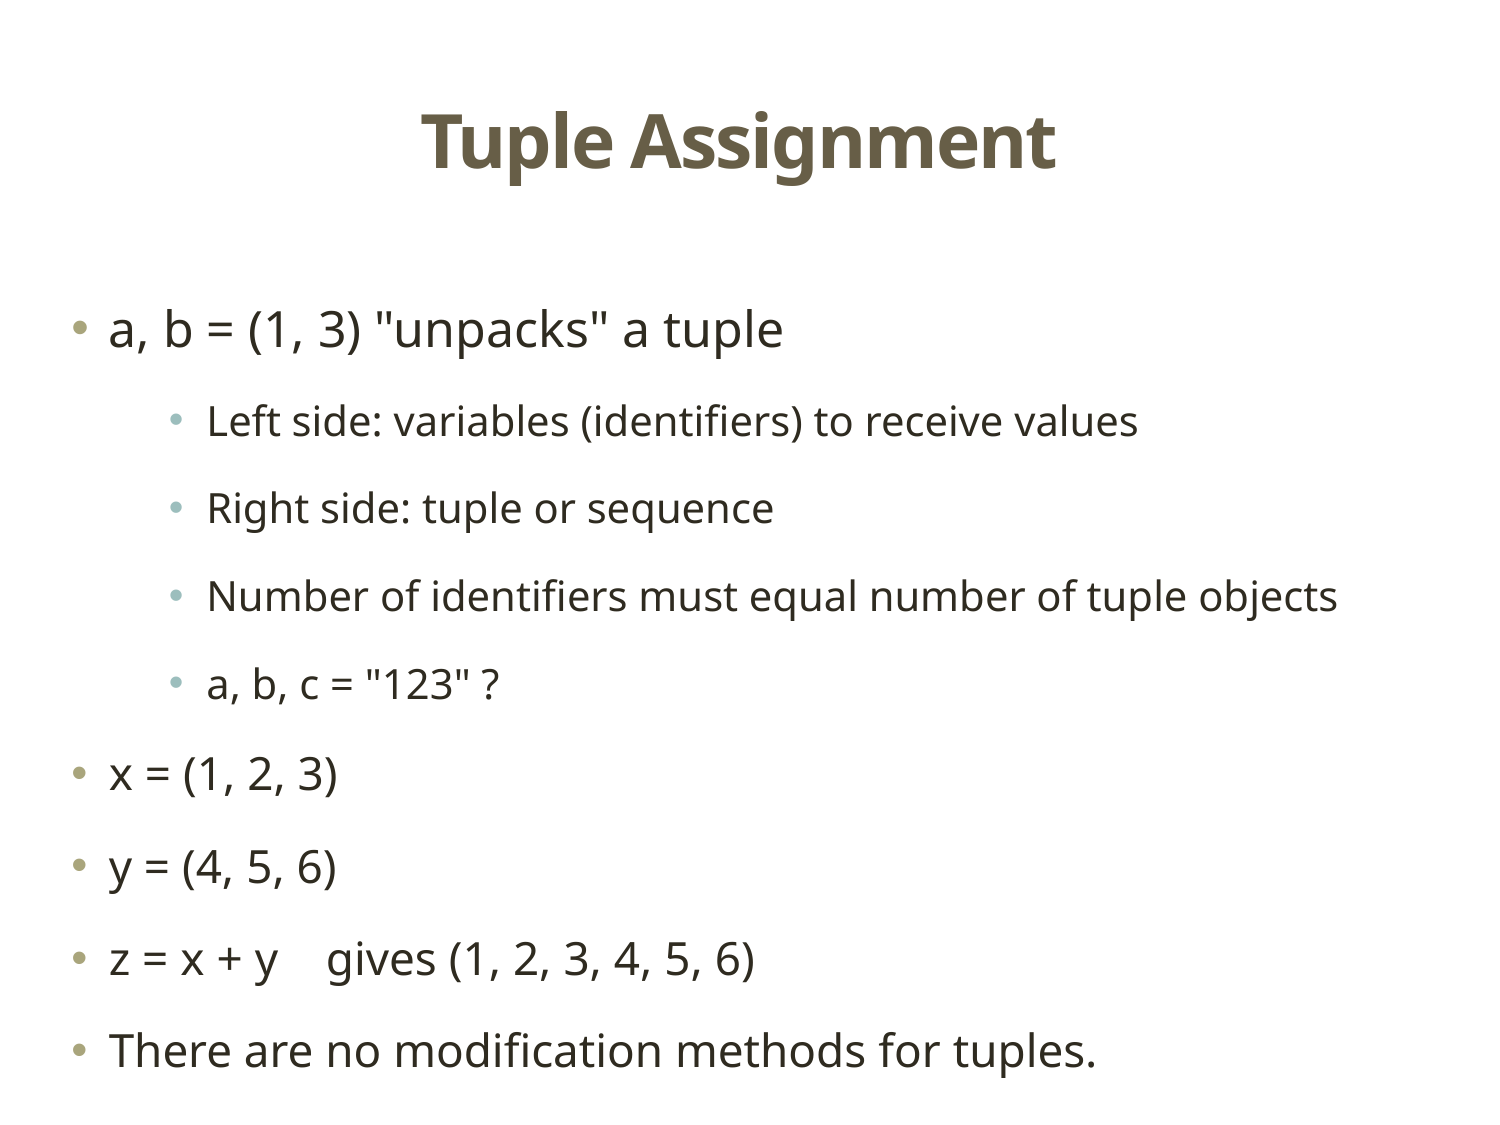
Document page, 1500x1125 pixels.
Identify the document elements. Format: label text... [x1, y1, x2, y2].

title Tuple Assignment [18, 45, 1460, 233]
list a, b = (1, 3) "unpacks" a tuple Left side: variables (identifiers) to receive values Right side: tuple or sequence Number of identifiers must equal number of tuple objects a, b, c = "123" ? x = (1, 2, 3) y = (4, 5, 6) z = x + y gives (1, 2, 3, 4, 5, 6) There are no modification methods for tuples. [18, 289, 1369, 1125]
